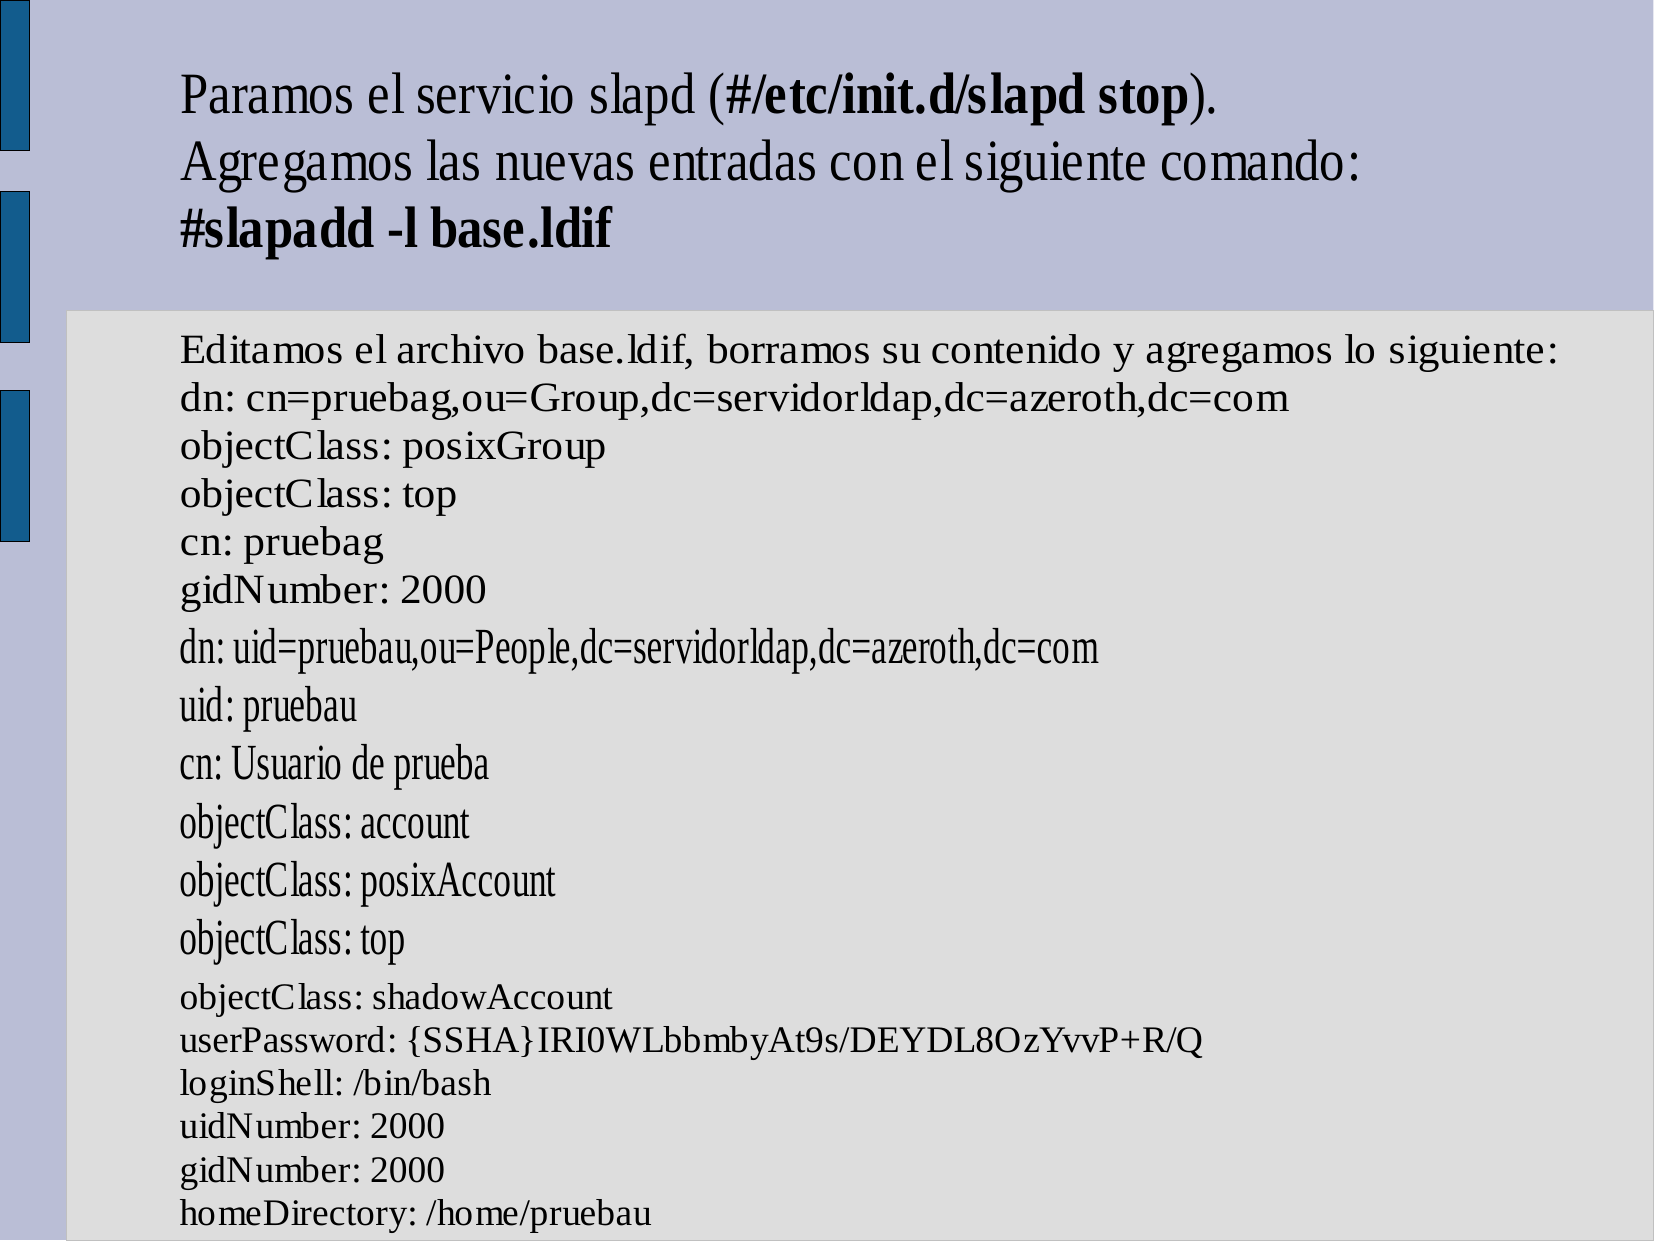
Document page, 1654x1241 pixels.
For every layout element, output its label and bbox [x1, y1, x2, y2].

chart [177, 59, 1654, 1240]
